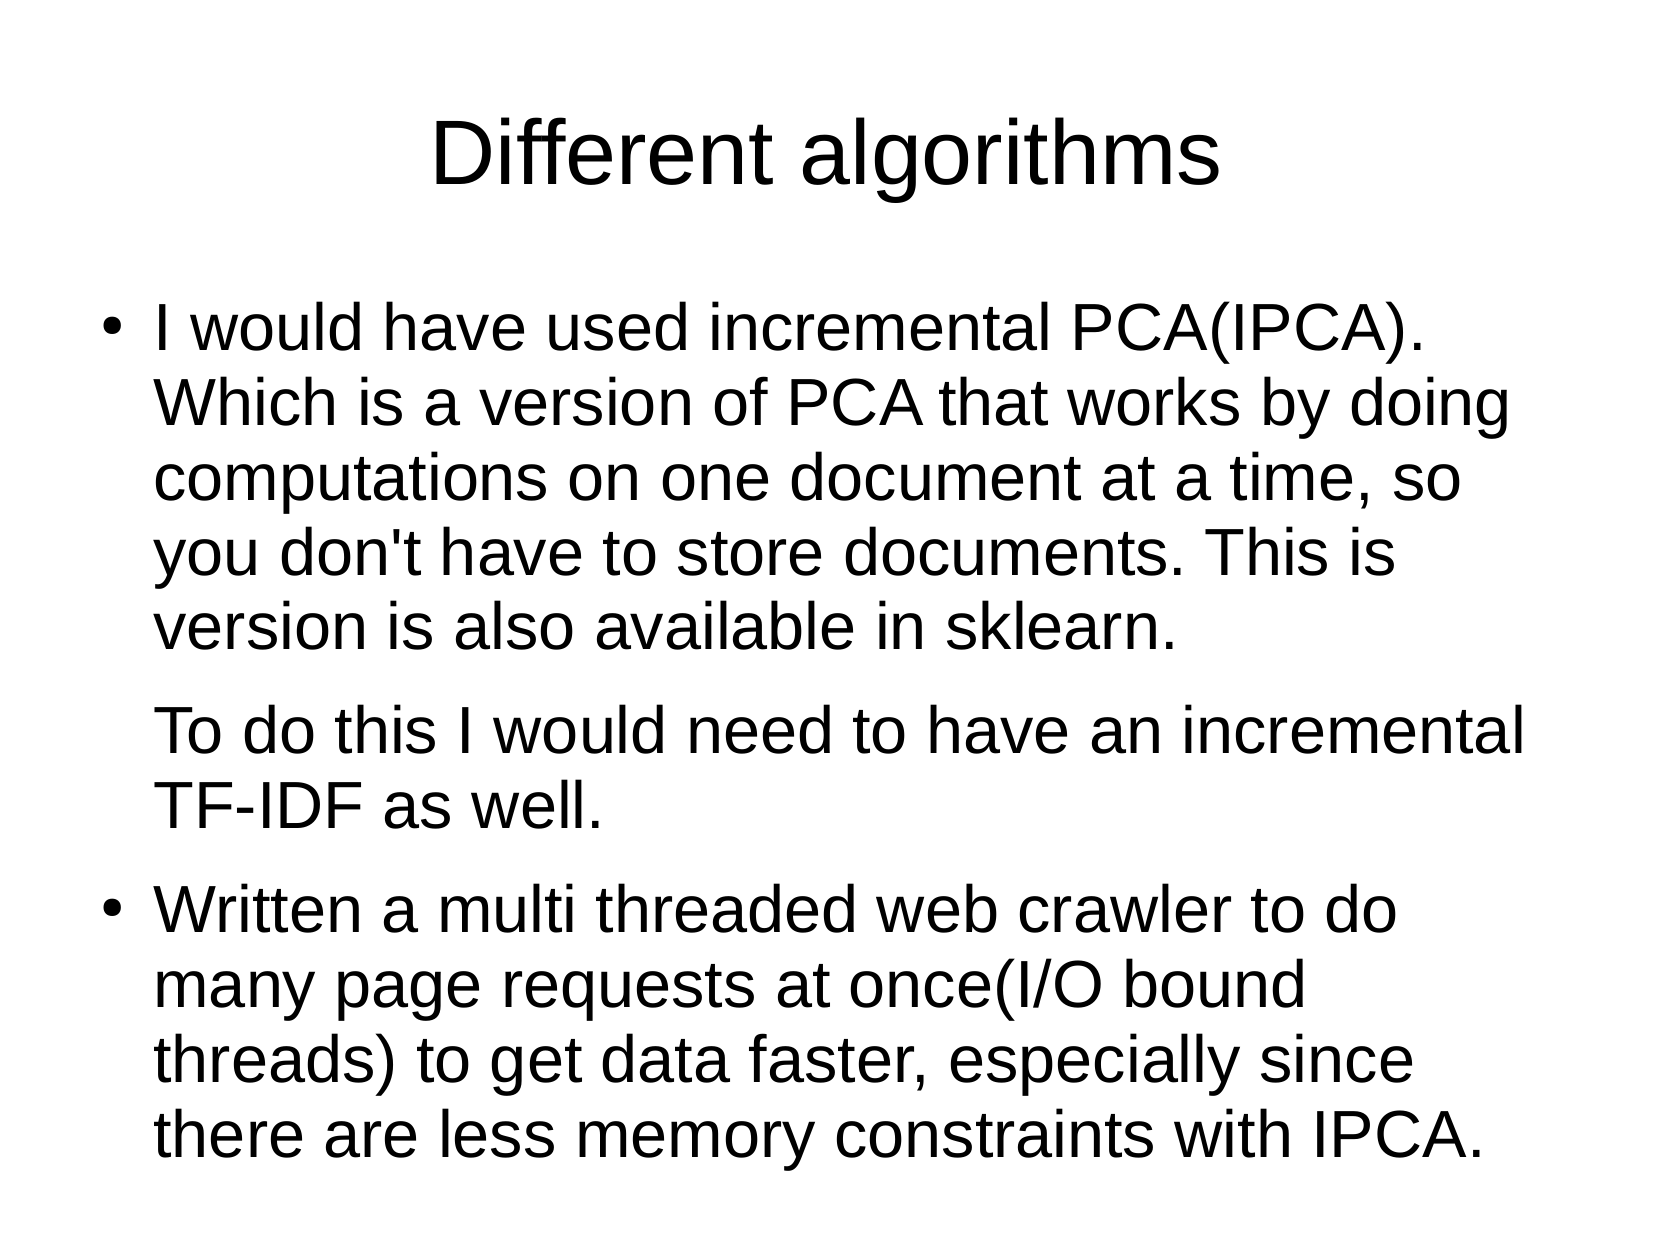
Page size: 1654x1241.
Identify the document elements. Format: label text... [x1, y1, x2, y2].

list I would have used incremental PCA(IPCA). Which is a version of PCA that works by doing computations on one document at a time, so you don't have to store documents. This is version is also available in sklearn. To do this I would need to have an incremental TF-IDF as well. Written a multi threaded web crawler to do many page requests at once(I/O bound threads) to get data faster, especially since there are less memory constraints with IPCA. [82, 290, 1571, 1172]
title Different algorithms [82, 49, 1571, 257]
